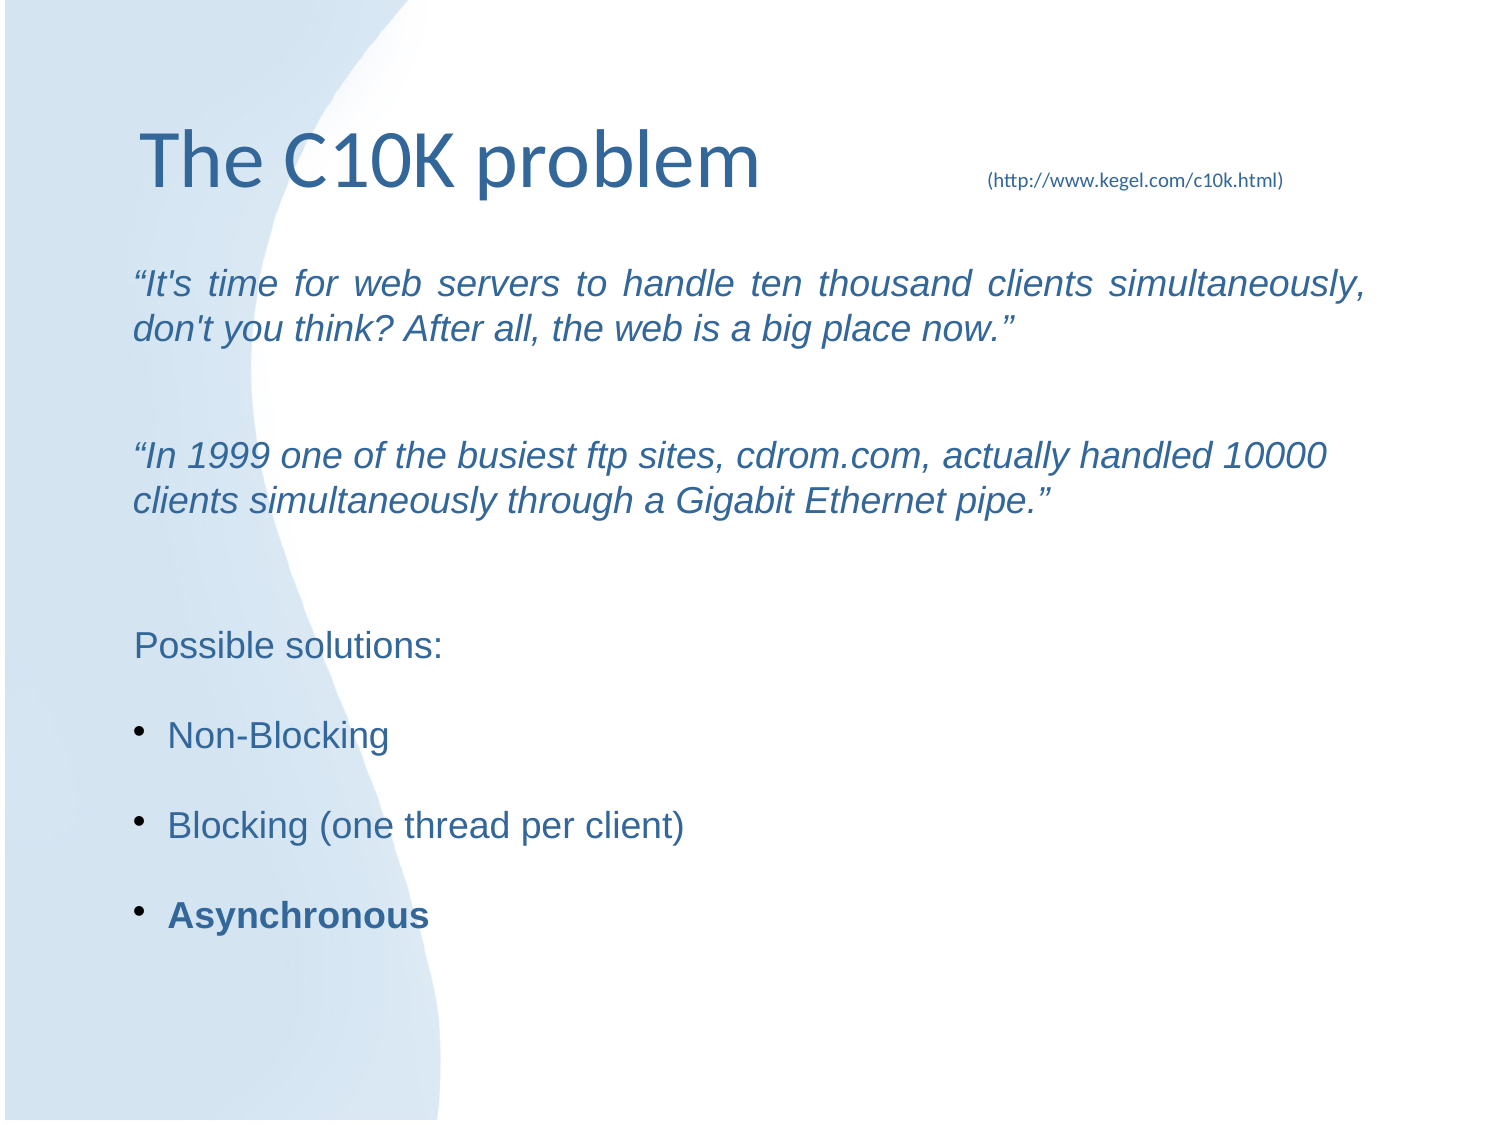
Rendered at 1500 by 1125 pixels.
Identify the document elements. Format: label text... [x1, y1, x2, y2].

text_box “In 1999 one of the busiest ftp sites, cdrom.com, actually handled 10000 clients simultaneously through a Gigabit Ethernet pipe.” [118, 423, 1383, 579]
title The C10K problem (http://www.kegel.com/c10k.html) [124, 36, 1311, 251]
picture [0, 0, 1500, 1125]
text_box “It's time for web servers to handle ten thousand clients simultaneously, don't you think? After all, the web is a big place now.” [118, 251, 1383, 402]
text_box Possible solutions: Non-Blocking Blocking (one thread per client) Asynchronous [118, 613, 1312, 1015]
